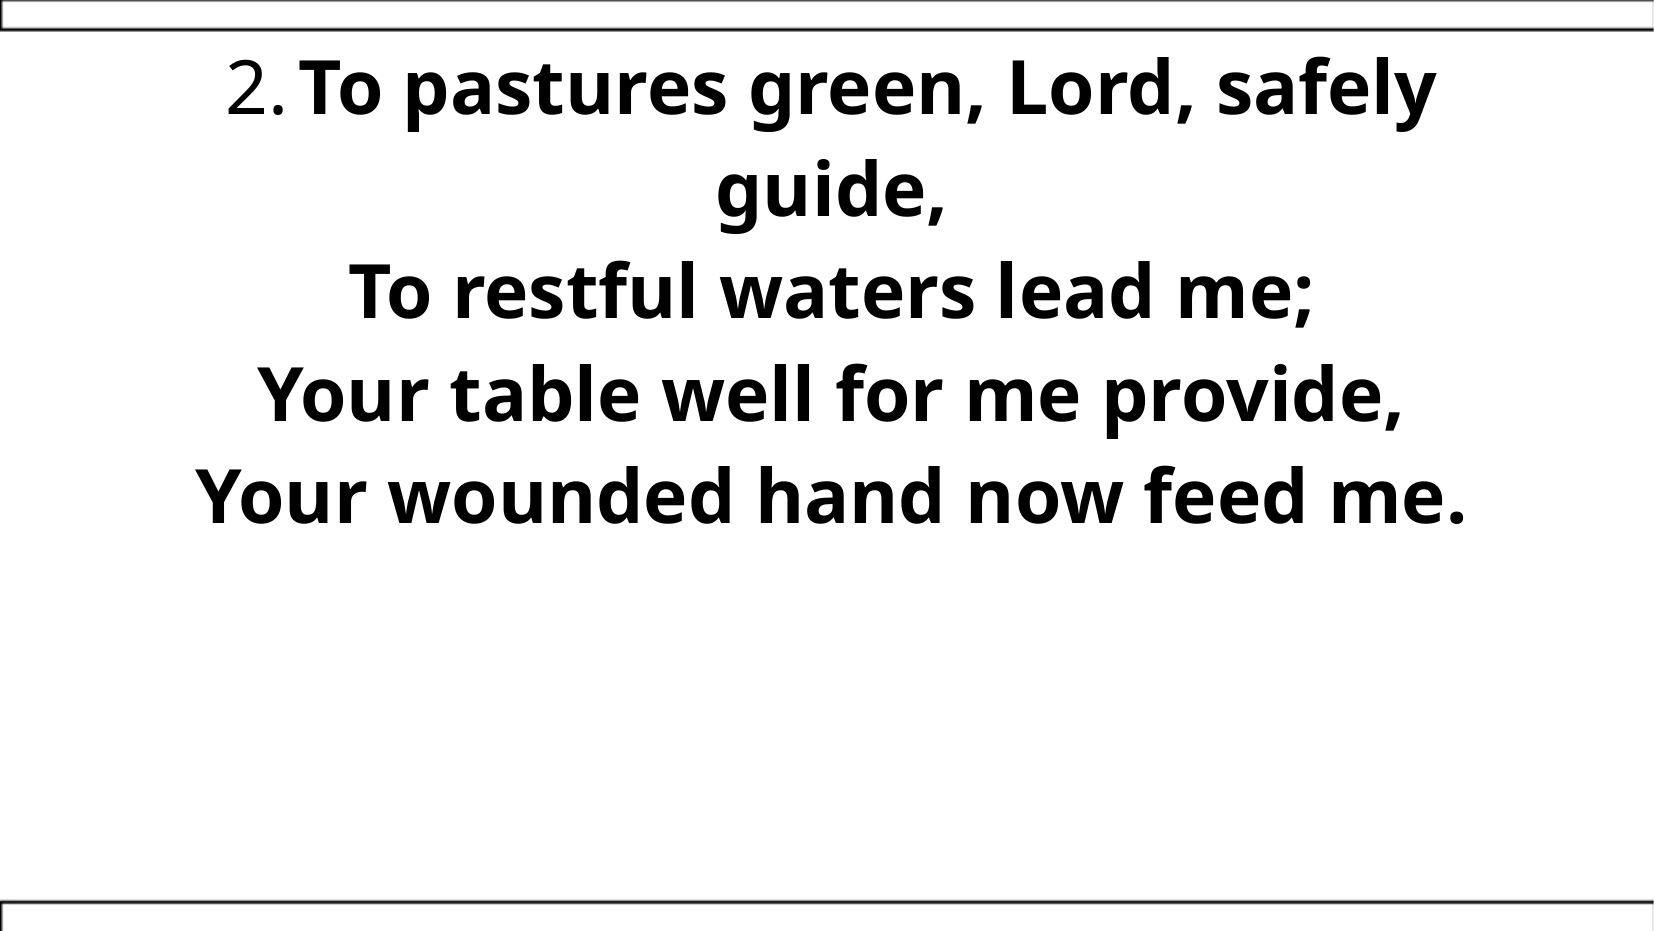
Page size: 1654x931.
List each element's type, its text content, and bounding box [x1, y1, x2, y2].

picture [0, 0, 1654, 931]
text_box 2. To pastures green, Lord, safely guide, To restful waters lead me; Your table well for me provide, Your wounded hand now feed me. [96, 26, 1567, 441]
